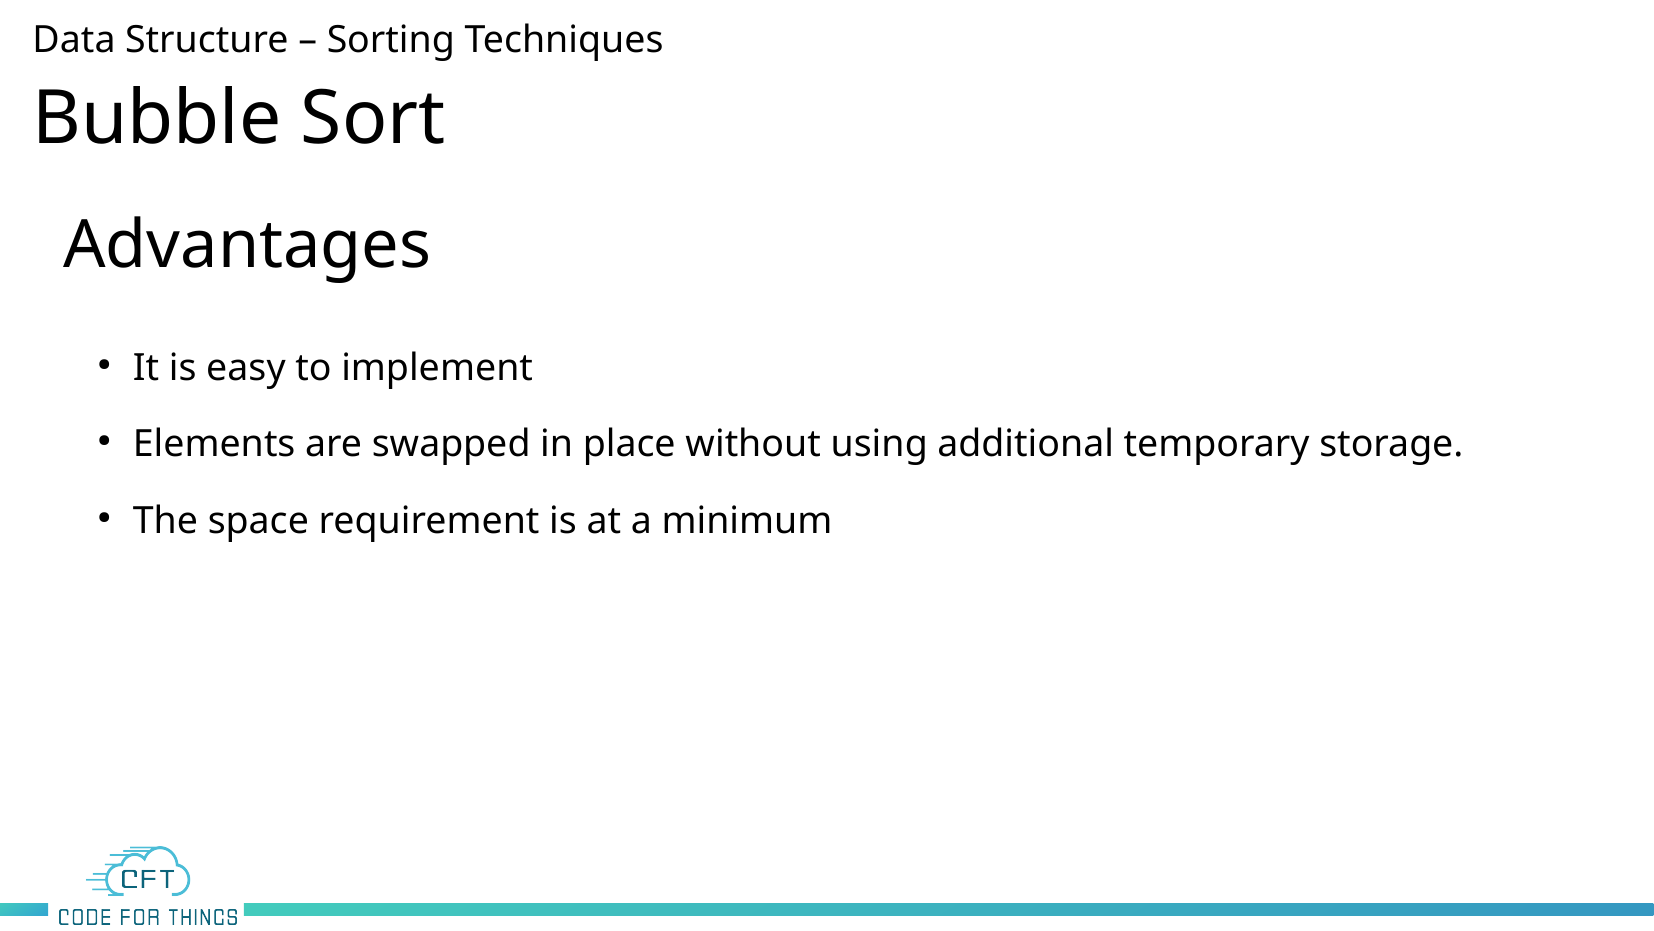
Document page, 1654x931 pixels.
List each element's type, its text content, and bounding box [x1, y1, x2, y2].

picture [59, 846, 237, 925]
text_box Advantages [48, 188, 851, 292]
text_box It is easy to implement Elements are swapped in place without using additional temporary storage. The space requirement is at a minimum [82, 307, 1575, 518]
title Data Structure – Sorting Techniques Bubble Sort [32, 12, 1184, 166]
